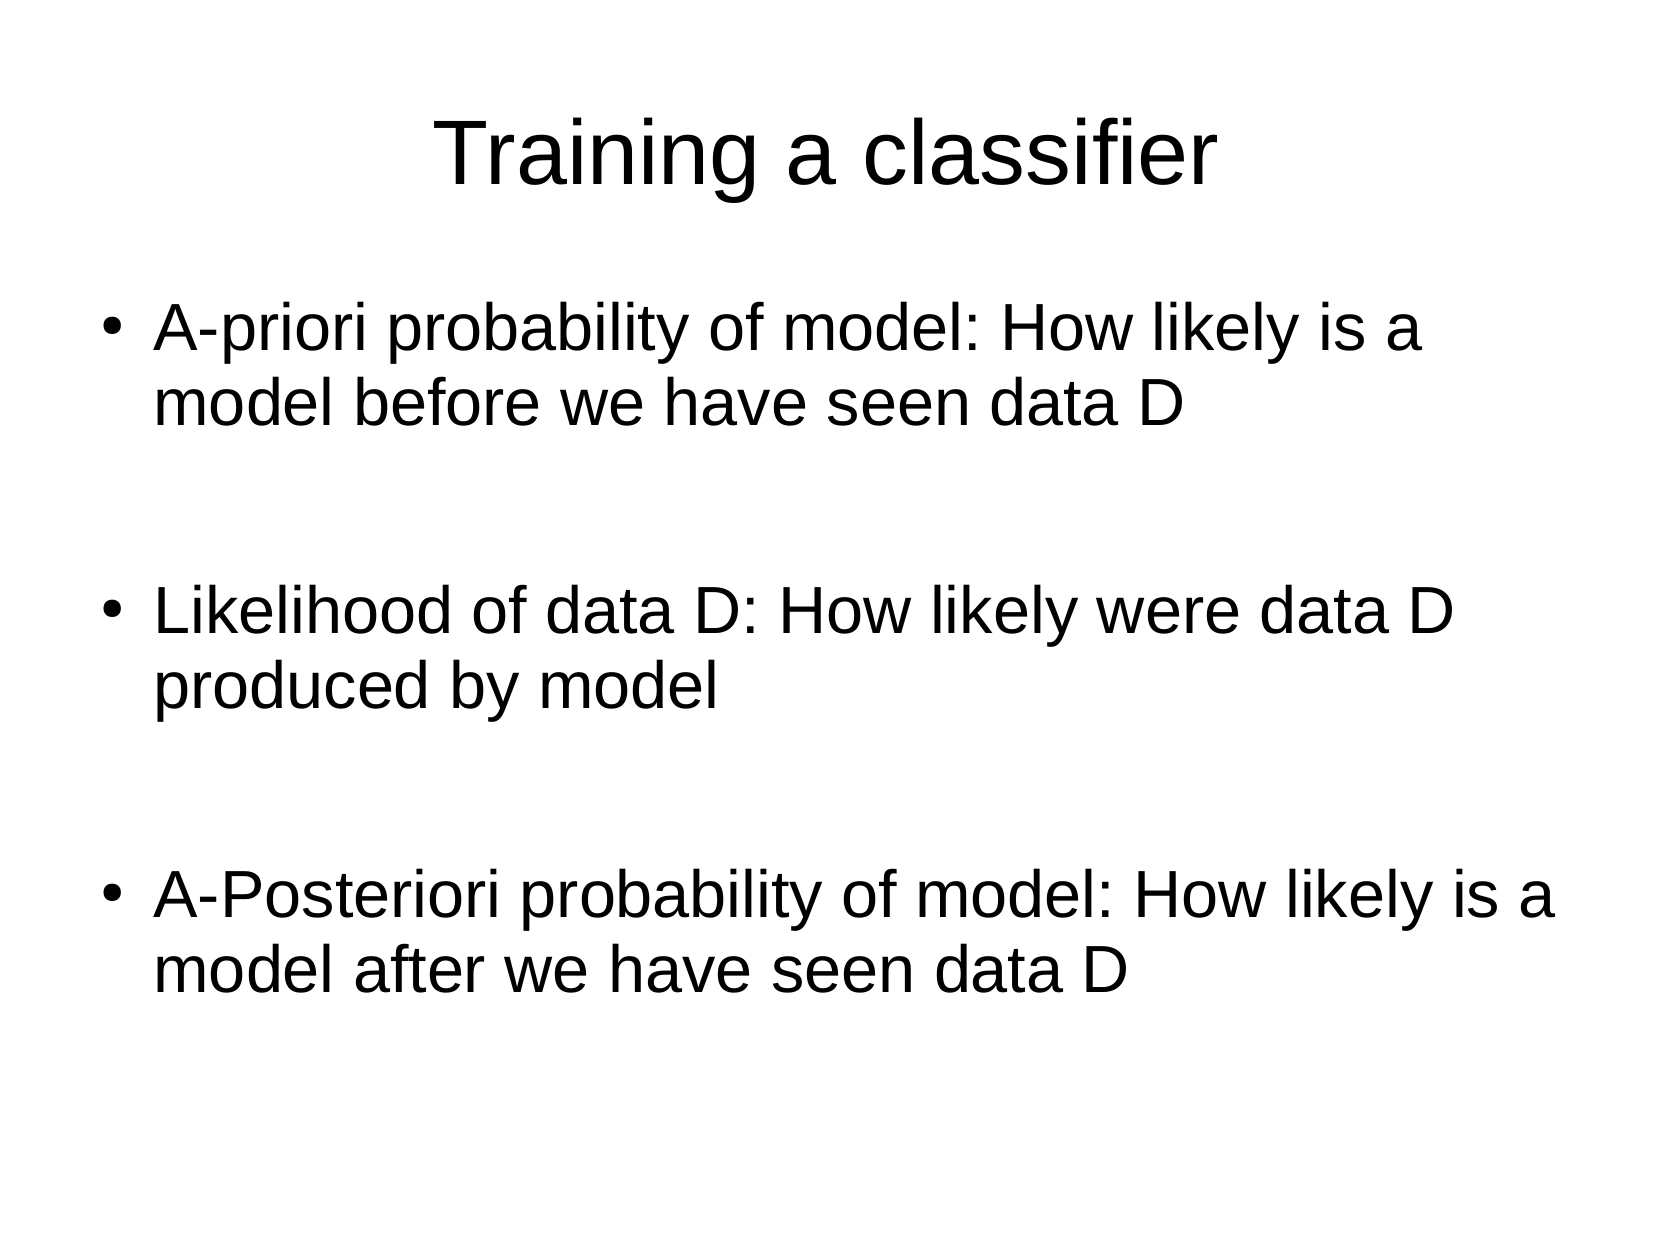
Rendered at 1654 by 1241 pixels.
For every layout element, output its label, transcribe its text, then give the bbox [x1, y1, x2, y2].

list A-priori probability of model: How likely is a model before we have seen data D Likelihood of data D: How likely were data D produced by model A-Posteriori probability of model: How likely is a model after we have seen data D [82, 290, 1571, 1109]
title Training a classifier [82, 56, 1571, 250]
